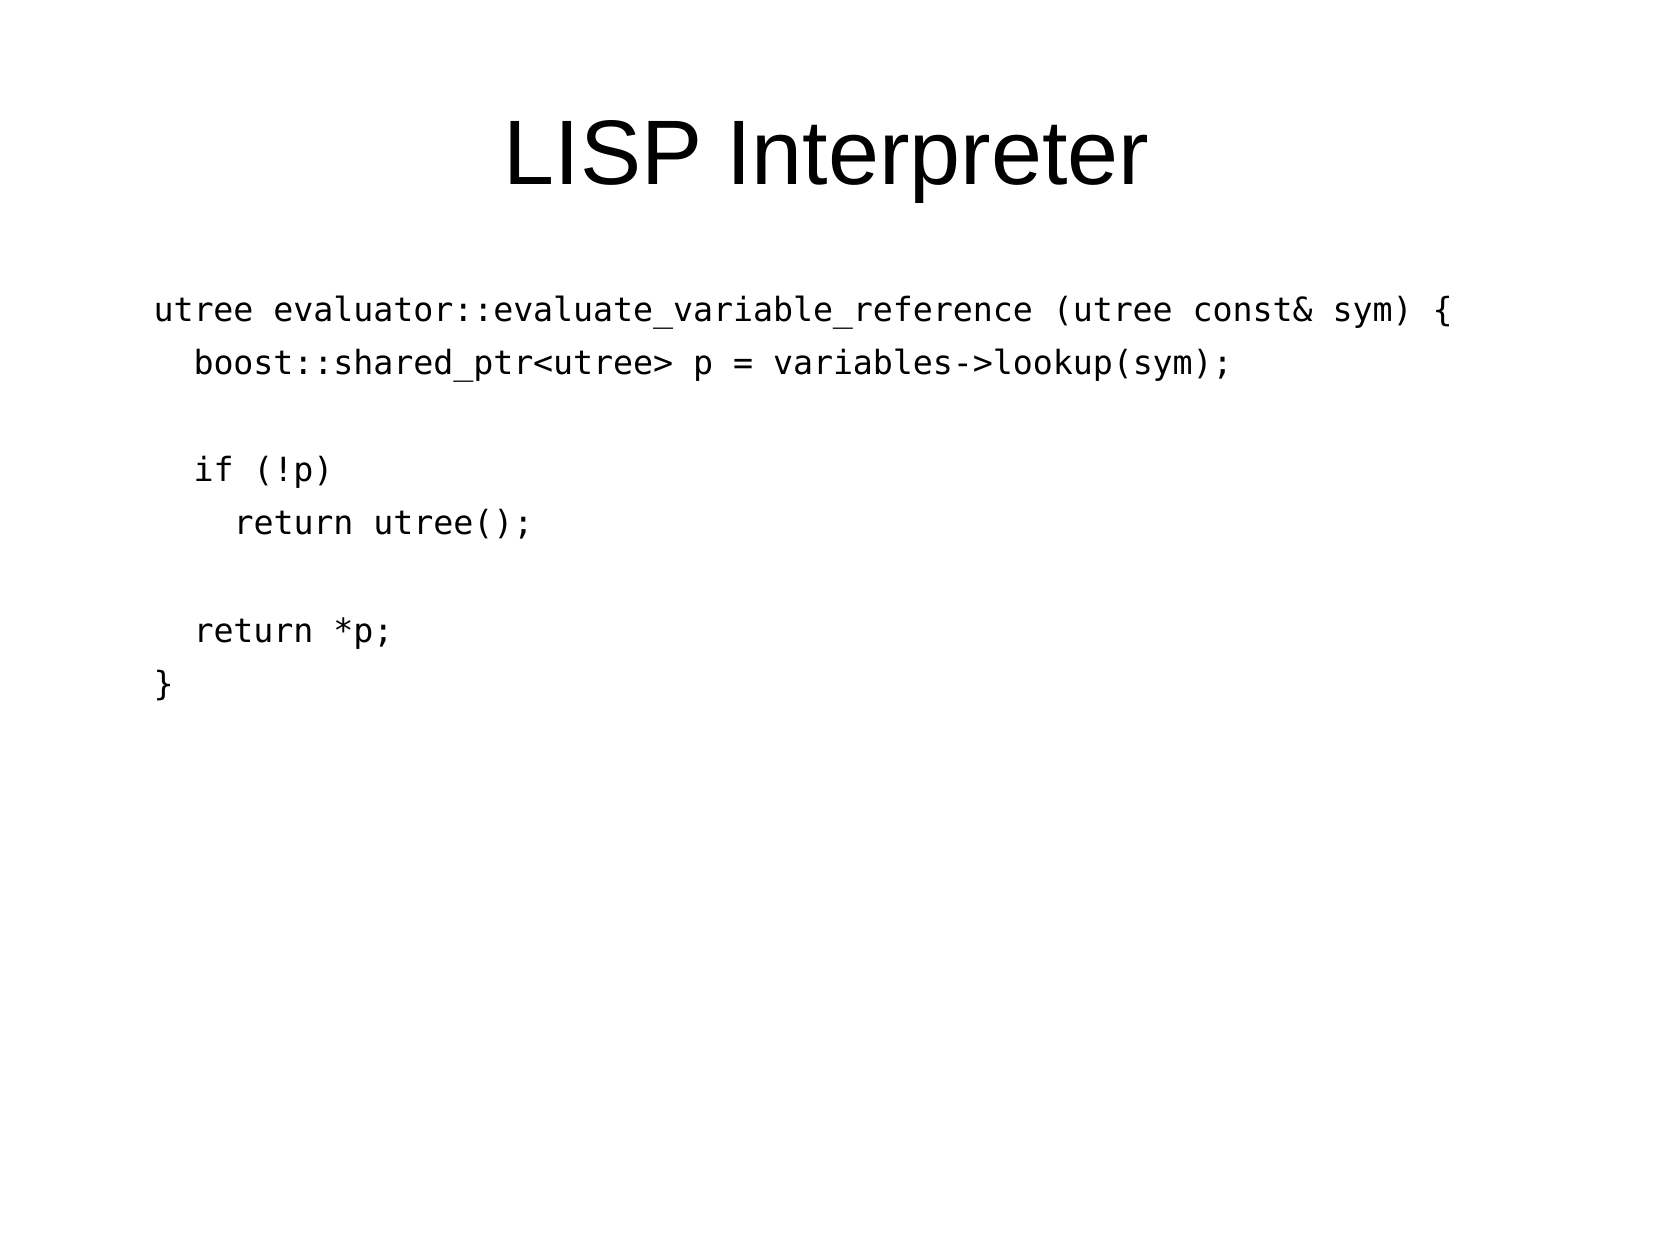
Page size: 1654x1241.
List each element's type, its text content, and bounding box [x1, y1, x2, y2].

title LISP Interpreter [82, 49, 1571, 257]
list utree evaluator::evaluate_variable_reference (utree const& sym) { boost::shared_ptr<utree> p = variables->lookup(sym); if (!p) return utree(); return *p; } [82, 290, 1571, 1109]
